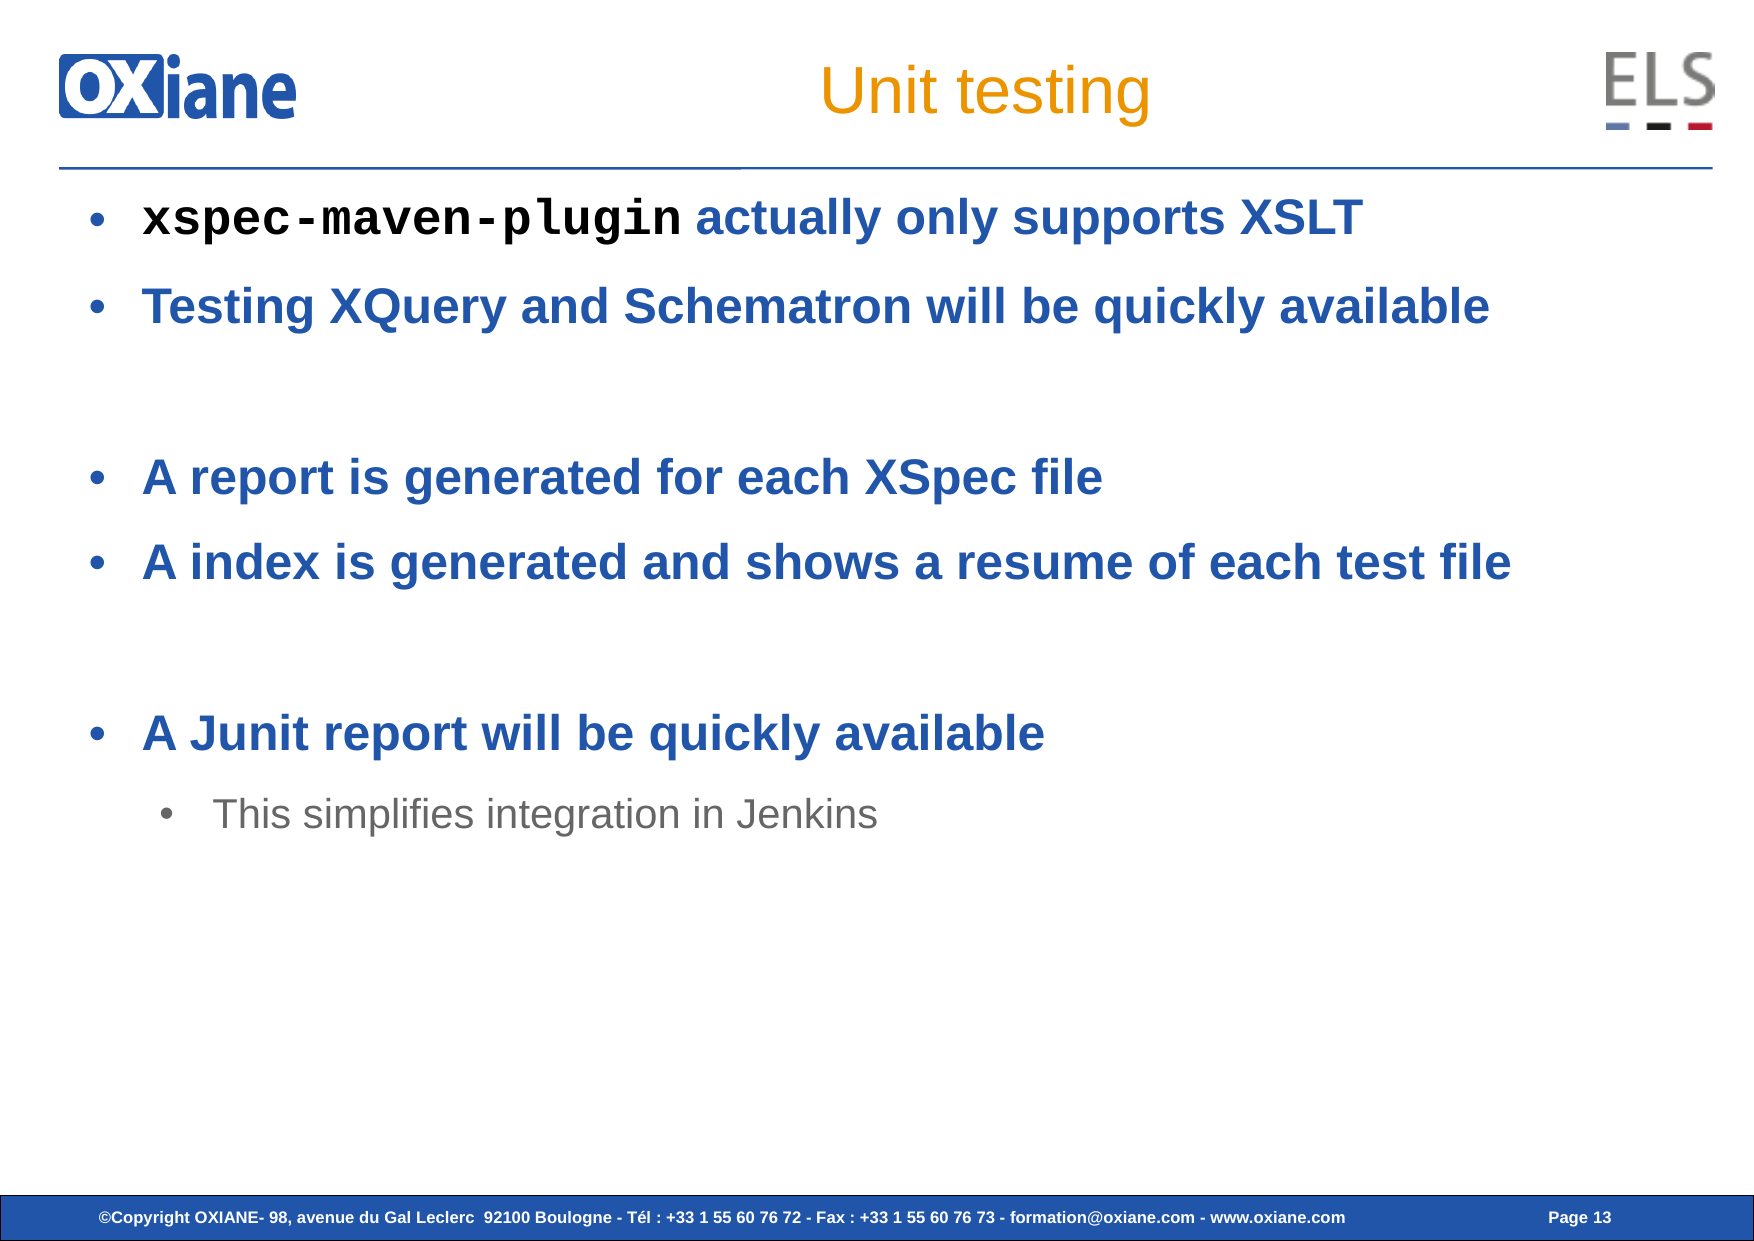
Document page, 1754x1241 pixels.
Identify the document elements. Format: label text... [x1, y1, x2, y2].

picture [1666, 52, 1715, 130]
list xspec-maven-plugin actually only supports XSLT Testing XQuery and Schematron will be quickly available A report is generated for each XSpec file A index is generated and shows a resume of each test file A Junit report will be quickly available This simplifies integration in Jenkins [70, 188, 1713, 1193]
picture [59, 53, 296, 119]
title Unit testing [307, 49, 1666, 133]
